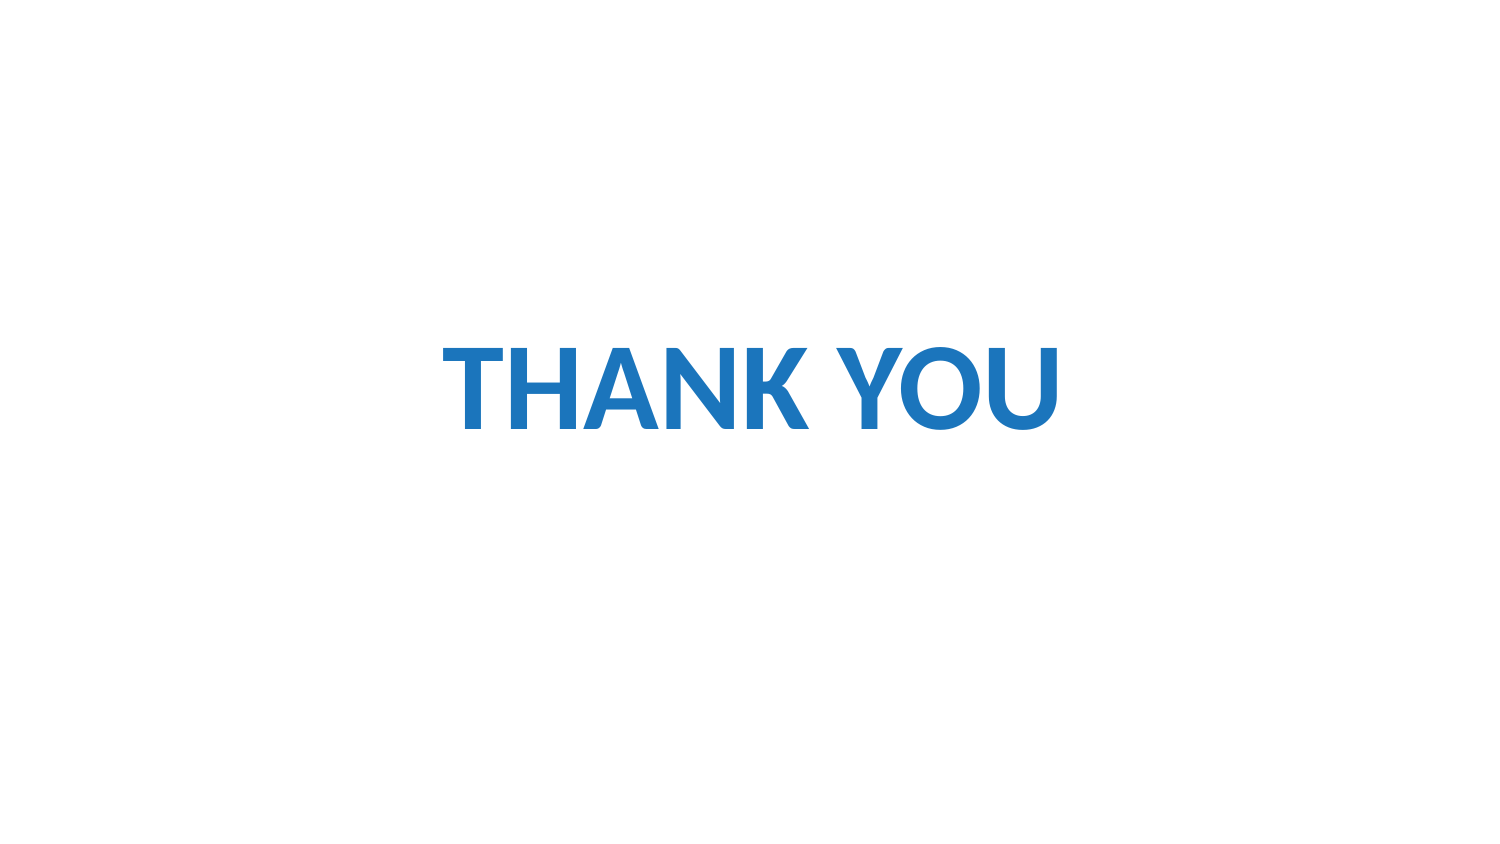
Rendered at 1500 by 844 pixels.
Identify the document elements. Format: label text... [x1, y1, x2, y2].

text_box THANK YOU [7, 275, 1500, 485]
